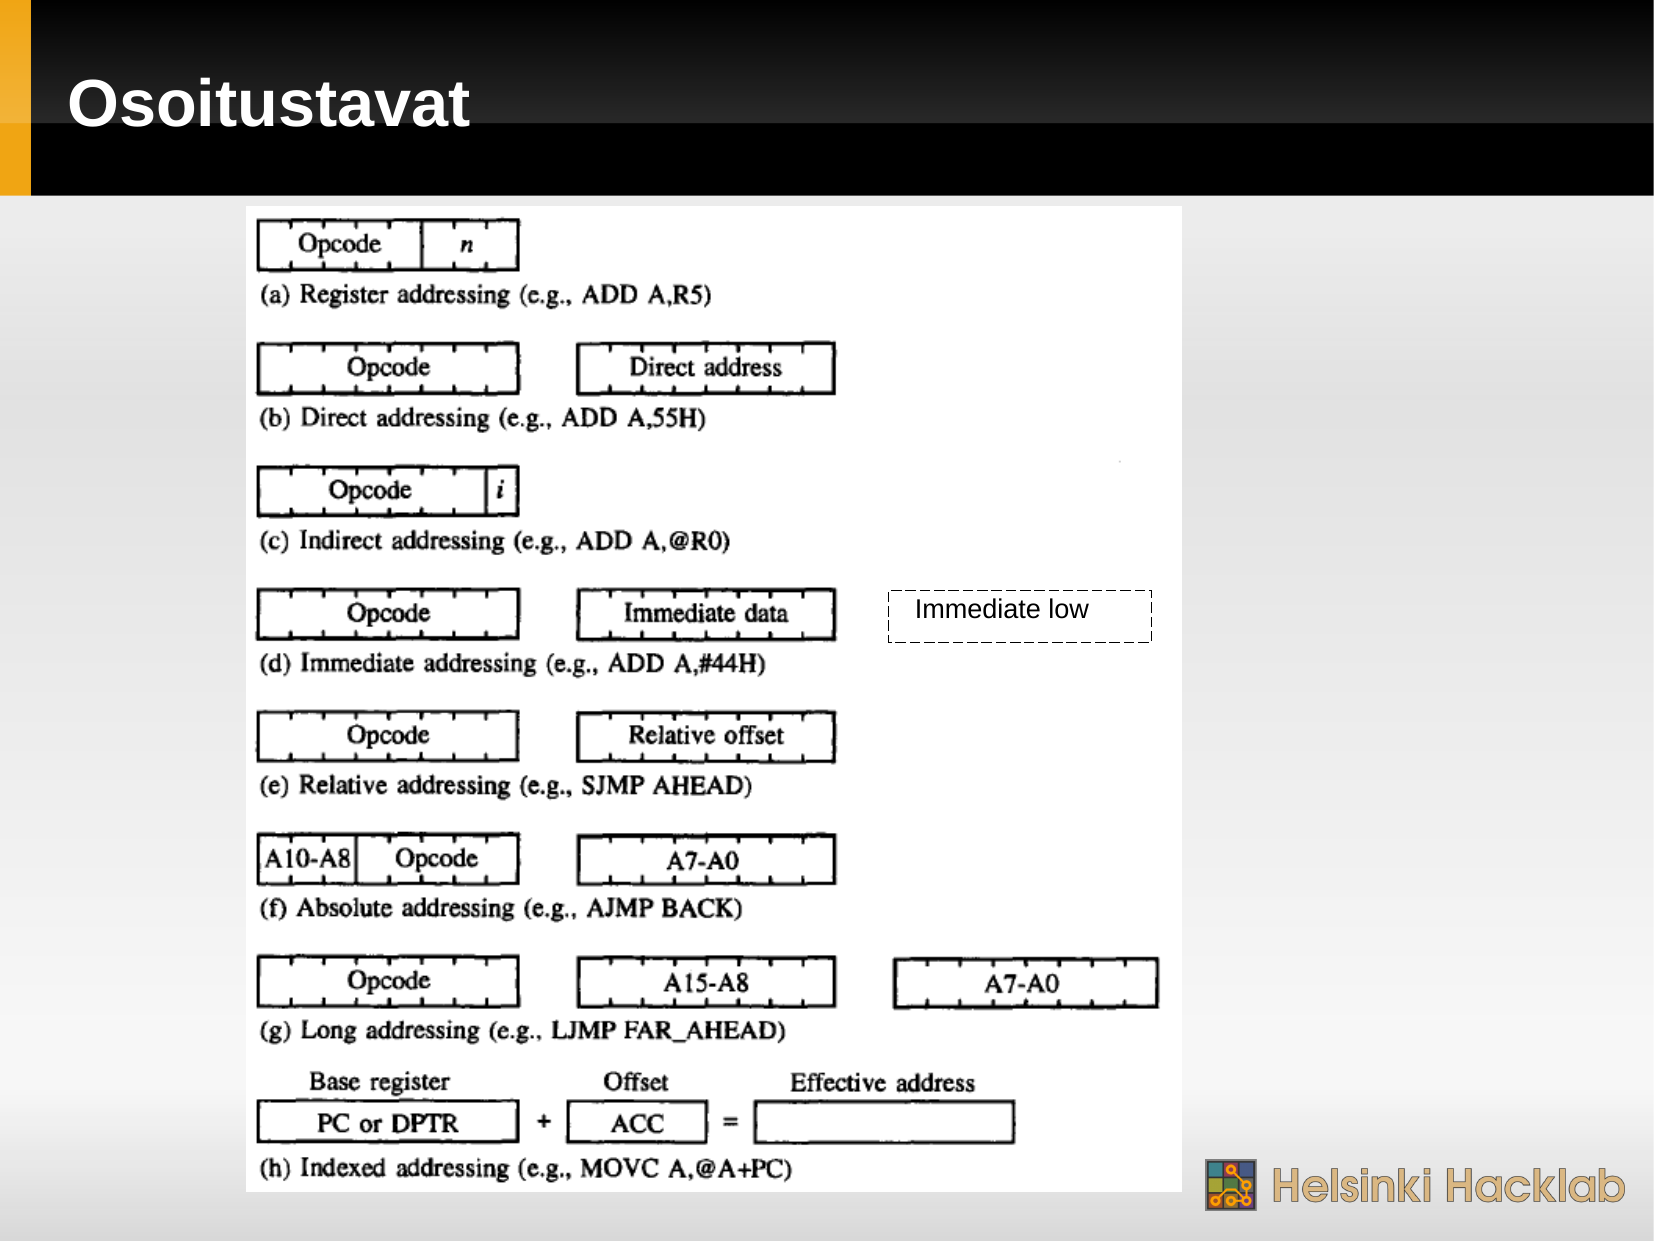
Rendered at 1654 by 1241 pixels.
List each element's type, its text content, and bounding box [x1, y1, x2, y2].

title Osoitustavat [67, 0, 1556, 208]
picture [0, 0, 1654, 1241]
text_box Immediate low [888, 590, 1152, 643]
